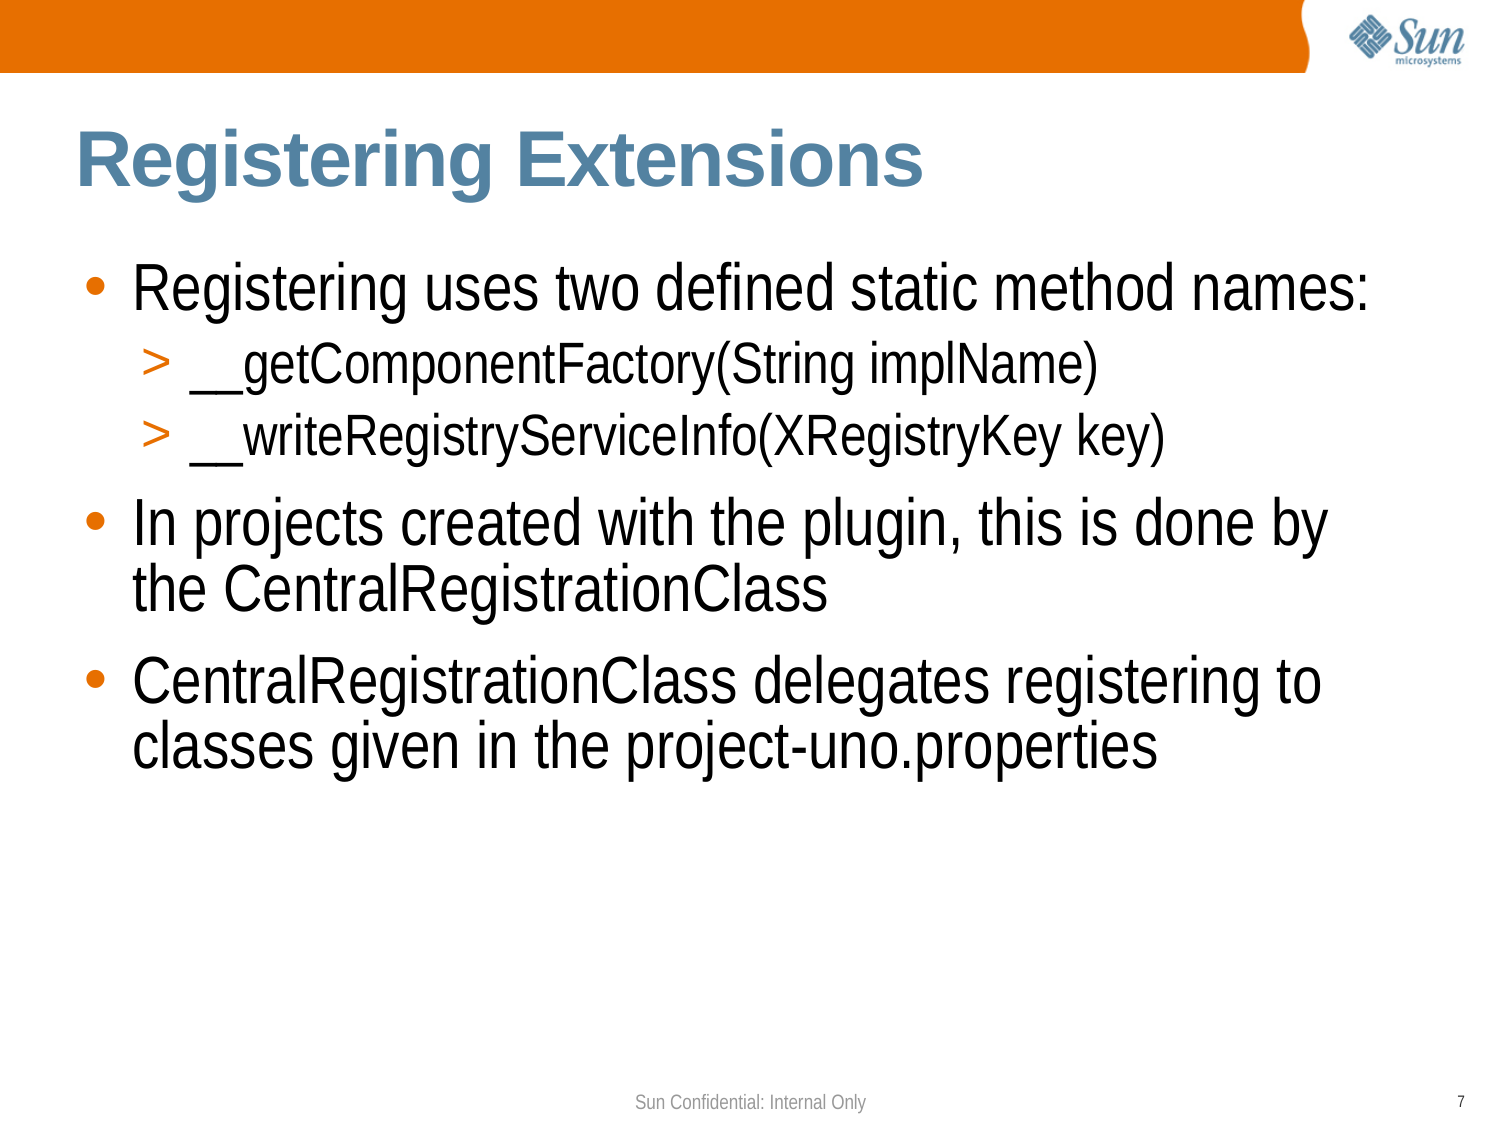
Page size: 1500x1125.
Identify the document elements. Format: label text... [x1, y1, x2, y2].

list Registering uses two defined static method names: __getComponentFactory(String implName) __writeRegistryServiceInfo(XRegistryKey key) In projects created with the plugin, this is done by the CentralRegistrationClass CentralRegistrationClass delegates registering to classes given in the project-uno.properties [64, 258, 1401, 1062]
title Registering Extensions [75, 123, 1437, 227]
picture [0, 0, 1500, 73]
